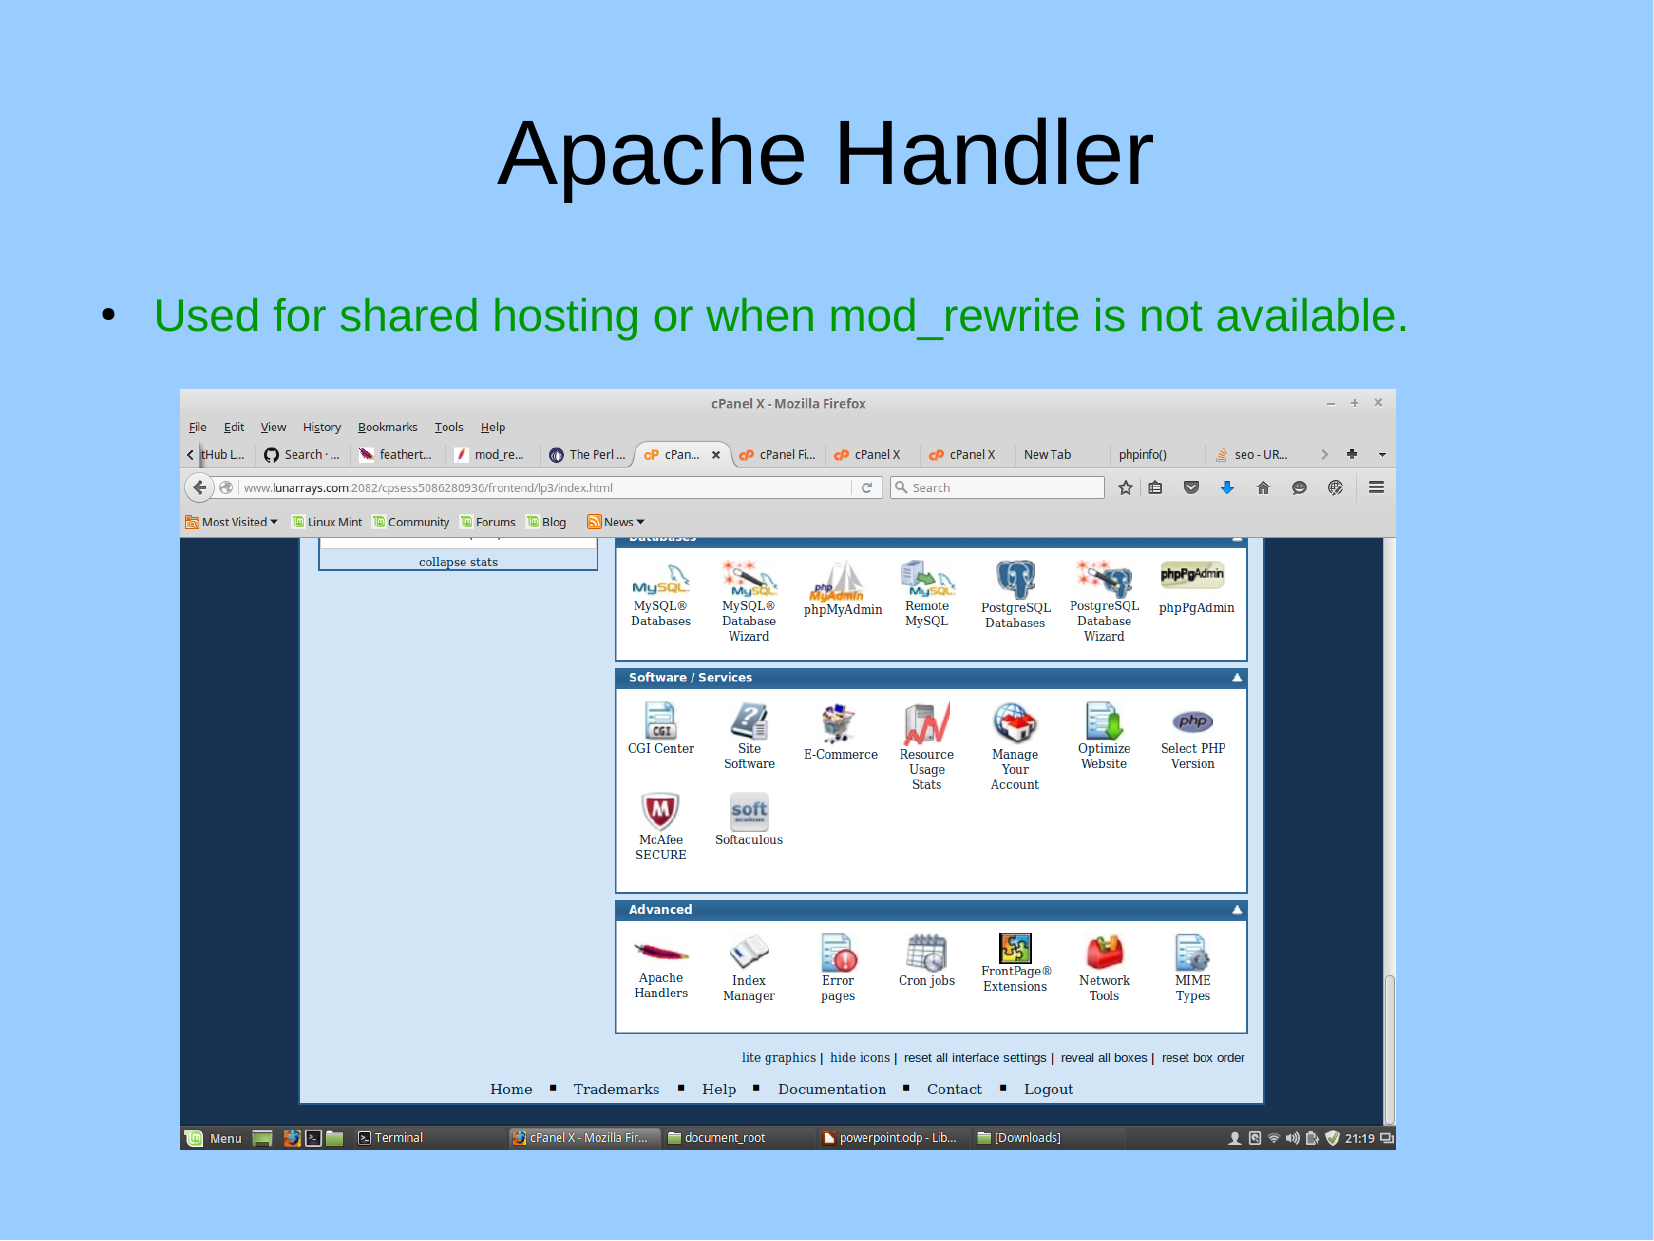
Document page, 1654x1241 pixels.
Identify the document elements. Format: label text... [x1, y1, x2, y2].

picture [180, 389, 1396, 1150]
title Apache Handler [82, 49, 1571, 257]
list Used for shared hosting or when mod_rewrite is not available. [82, 290, 1538, 1010]
